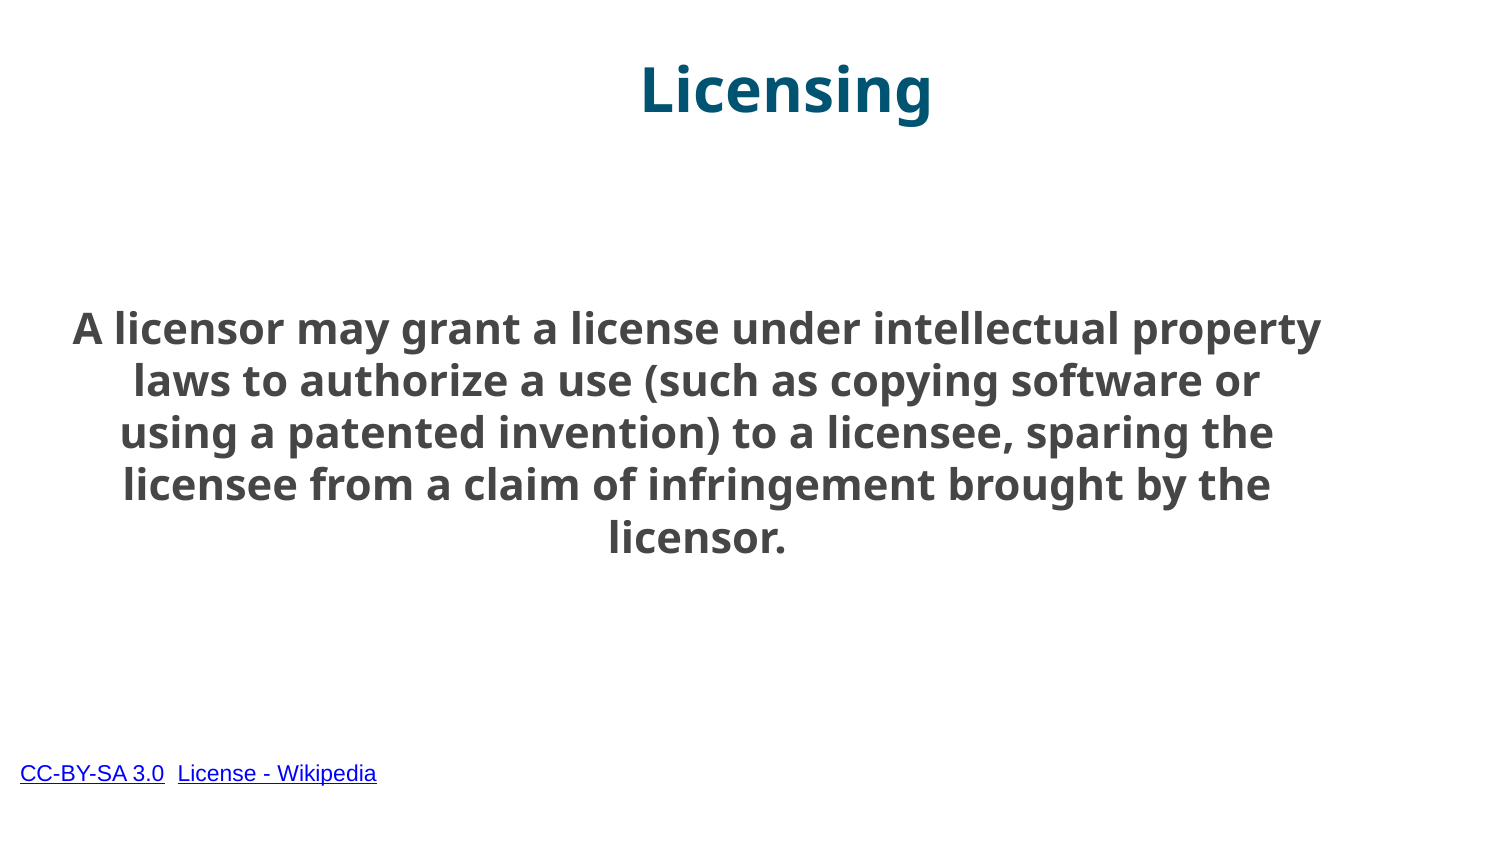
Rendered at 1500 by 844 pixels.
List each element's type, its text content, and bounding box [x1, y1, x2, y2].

text_box Licensing [292, 44, 1282, 159]
text_box A licensor may grant a license under intellectual property laws to authorize a use (such as copying software or using a patented invention) to a licensee, sparing the licensee from a claim of infringement brought by the licensor. [71, 301, 1324, 565]
text_box CC-BY-SA 3.0 License - Wikipedia [4, 744, 1282, 802]
